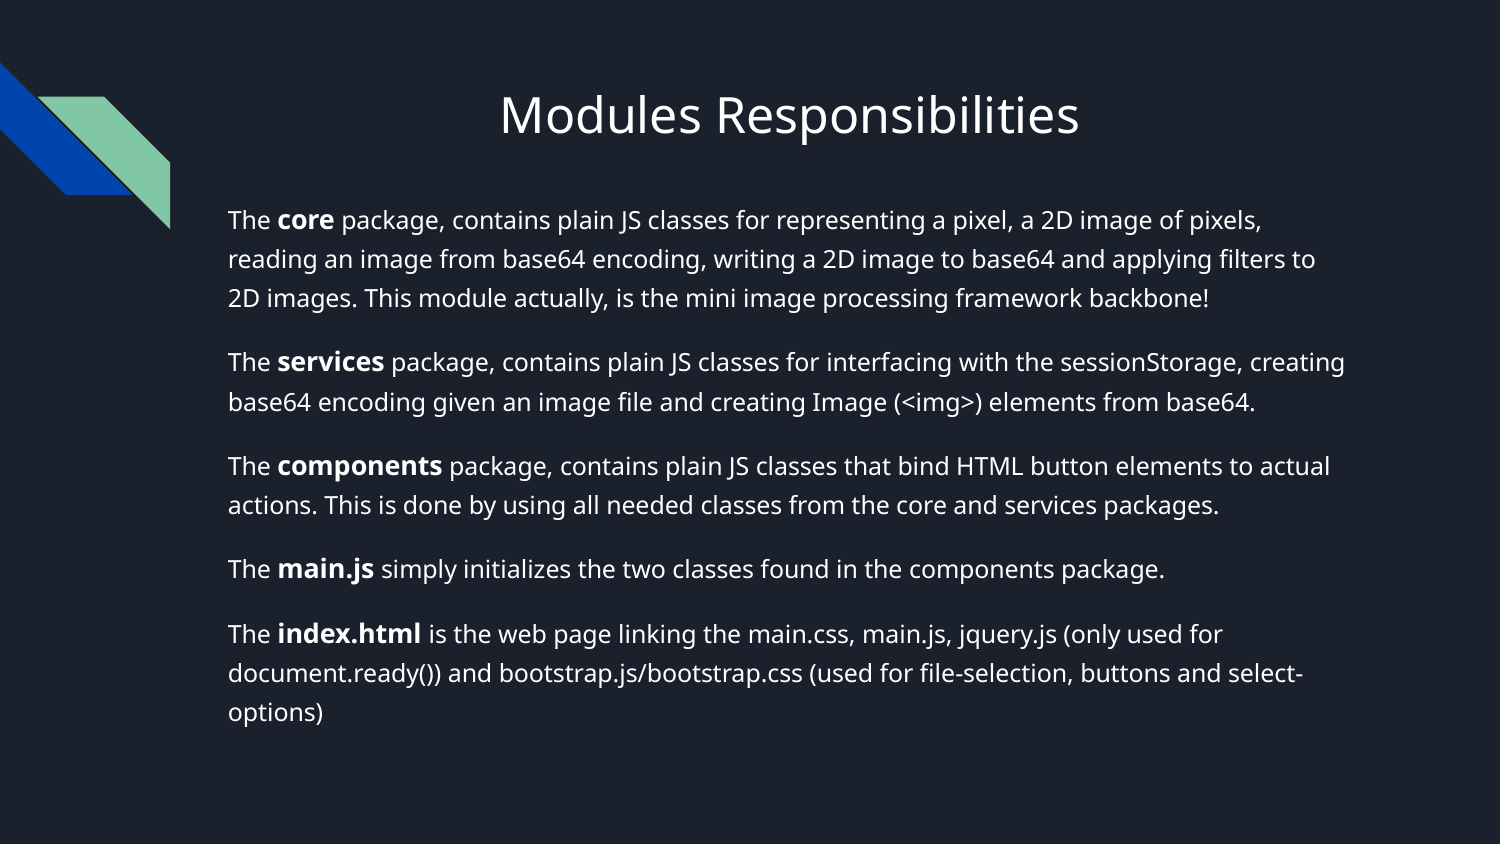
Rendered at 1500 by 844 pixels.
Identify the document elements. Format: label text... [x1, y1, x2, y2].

list The core package, contains plain JS classes for representing a pixel, a 2D image of pixels, reading an image from base64 encoding, writing a 2D image to base64 and applying filters to 2D images. This module actually, is the mini image processing framework backbone! The services package, contains plain JS classes for interfacing with the sessionStorage, creating base64 encoding given an image file and creating Image (<img>) elements from base64. The components package, contains plain JS classes that bind HTML button elements to actual actions. This is done by using all needed classes from the core and services packages. The main.js simply initializes the two classes found in the components package. The index.html is the web page linking the main.css, main.js, jquery.js (only used for document.ready()) and bootstrap.js/bootstrap.css (used for file-selection, buttons and select-options) [212, 180, 1368, 764]
title Modules Responsibilities [212, 64, 1368, 180]
